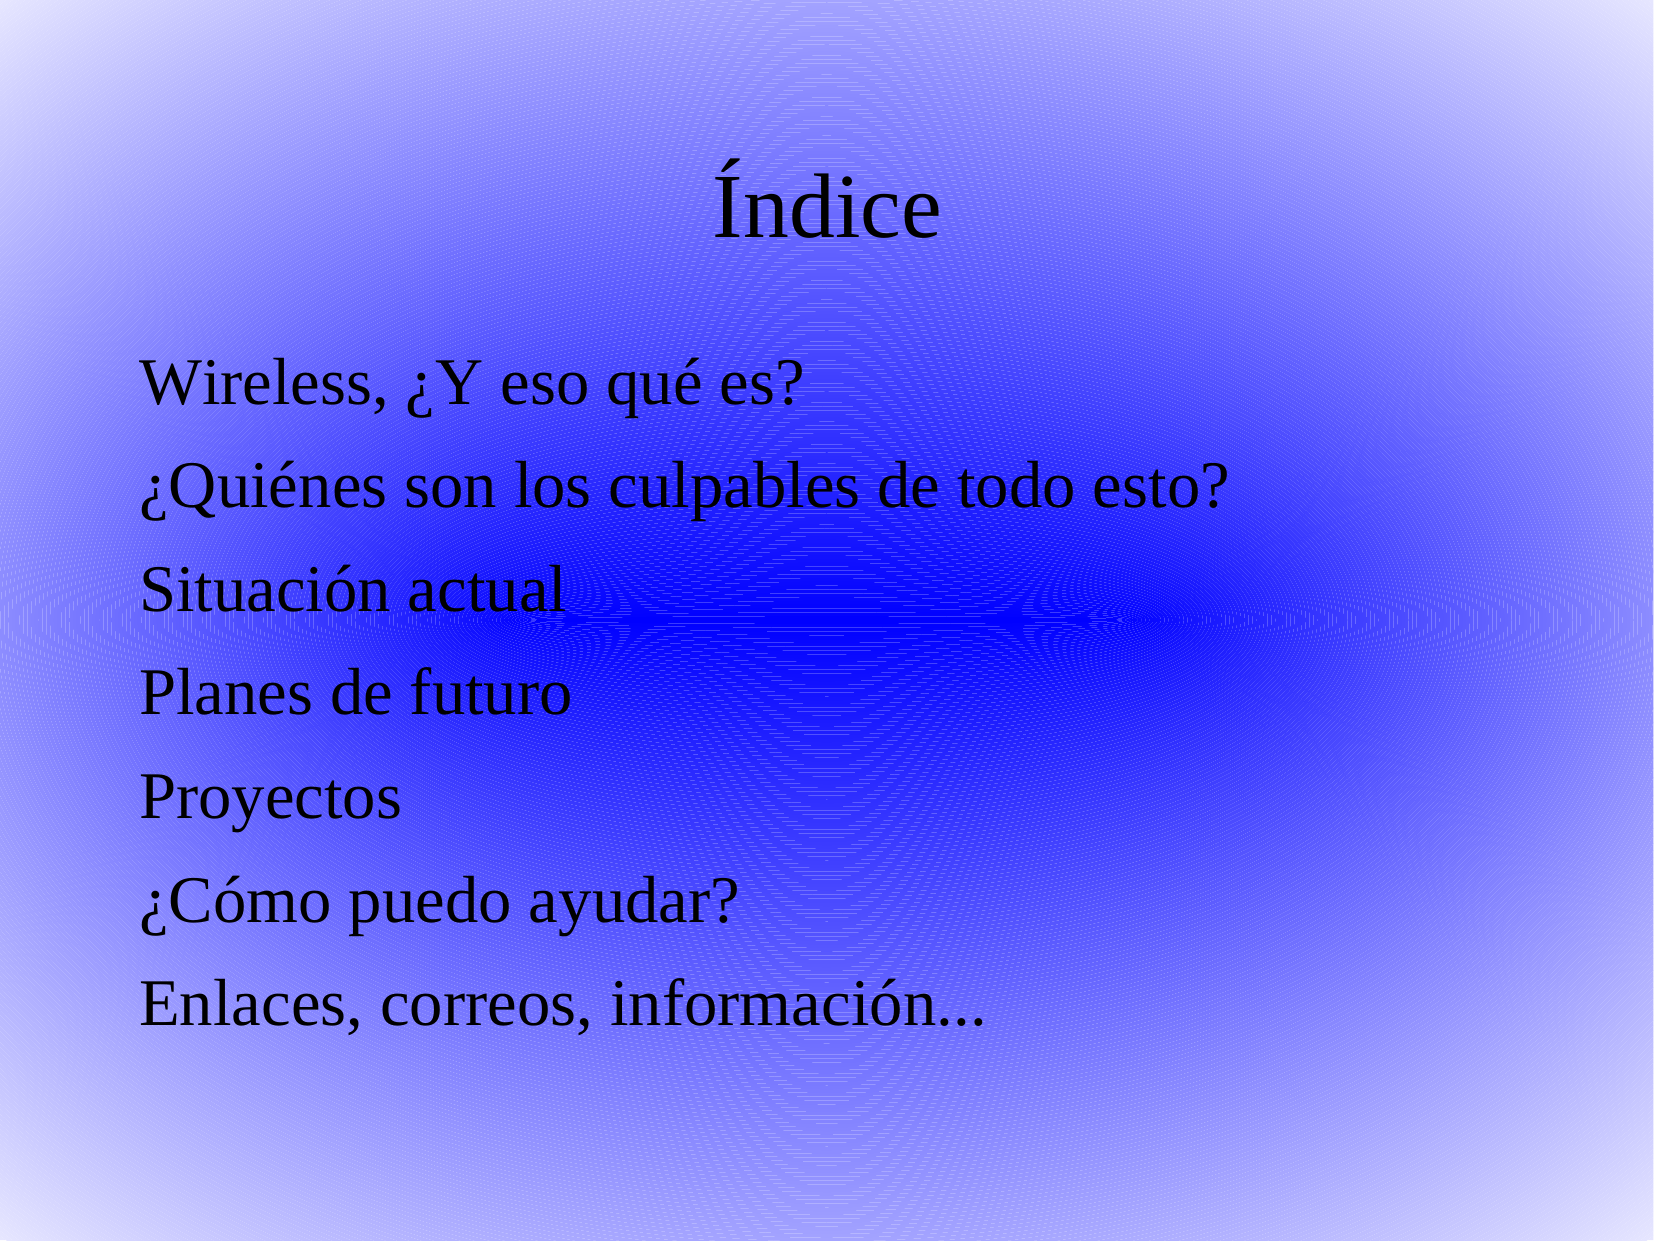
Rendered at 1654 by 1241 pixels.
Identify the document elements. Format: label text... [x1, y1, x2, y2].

list Wireless, ¿Y eso qué es? ¿Quiénes son los culpables de todo esto? Situación actual Planes de futuro Proyectos ¿Cómo puedo ayudar? Enlaces, correos, información... [121, 344, 1534, 1170]
title Índice [121, 102, 1534, 310]
